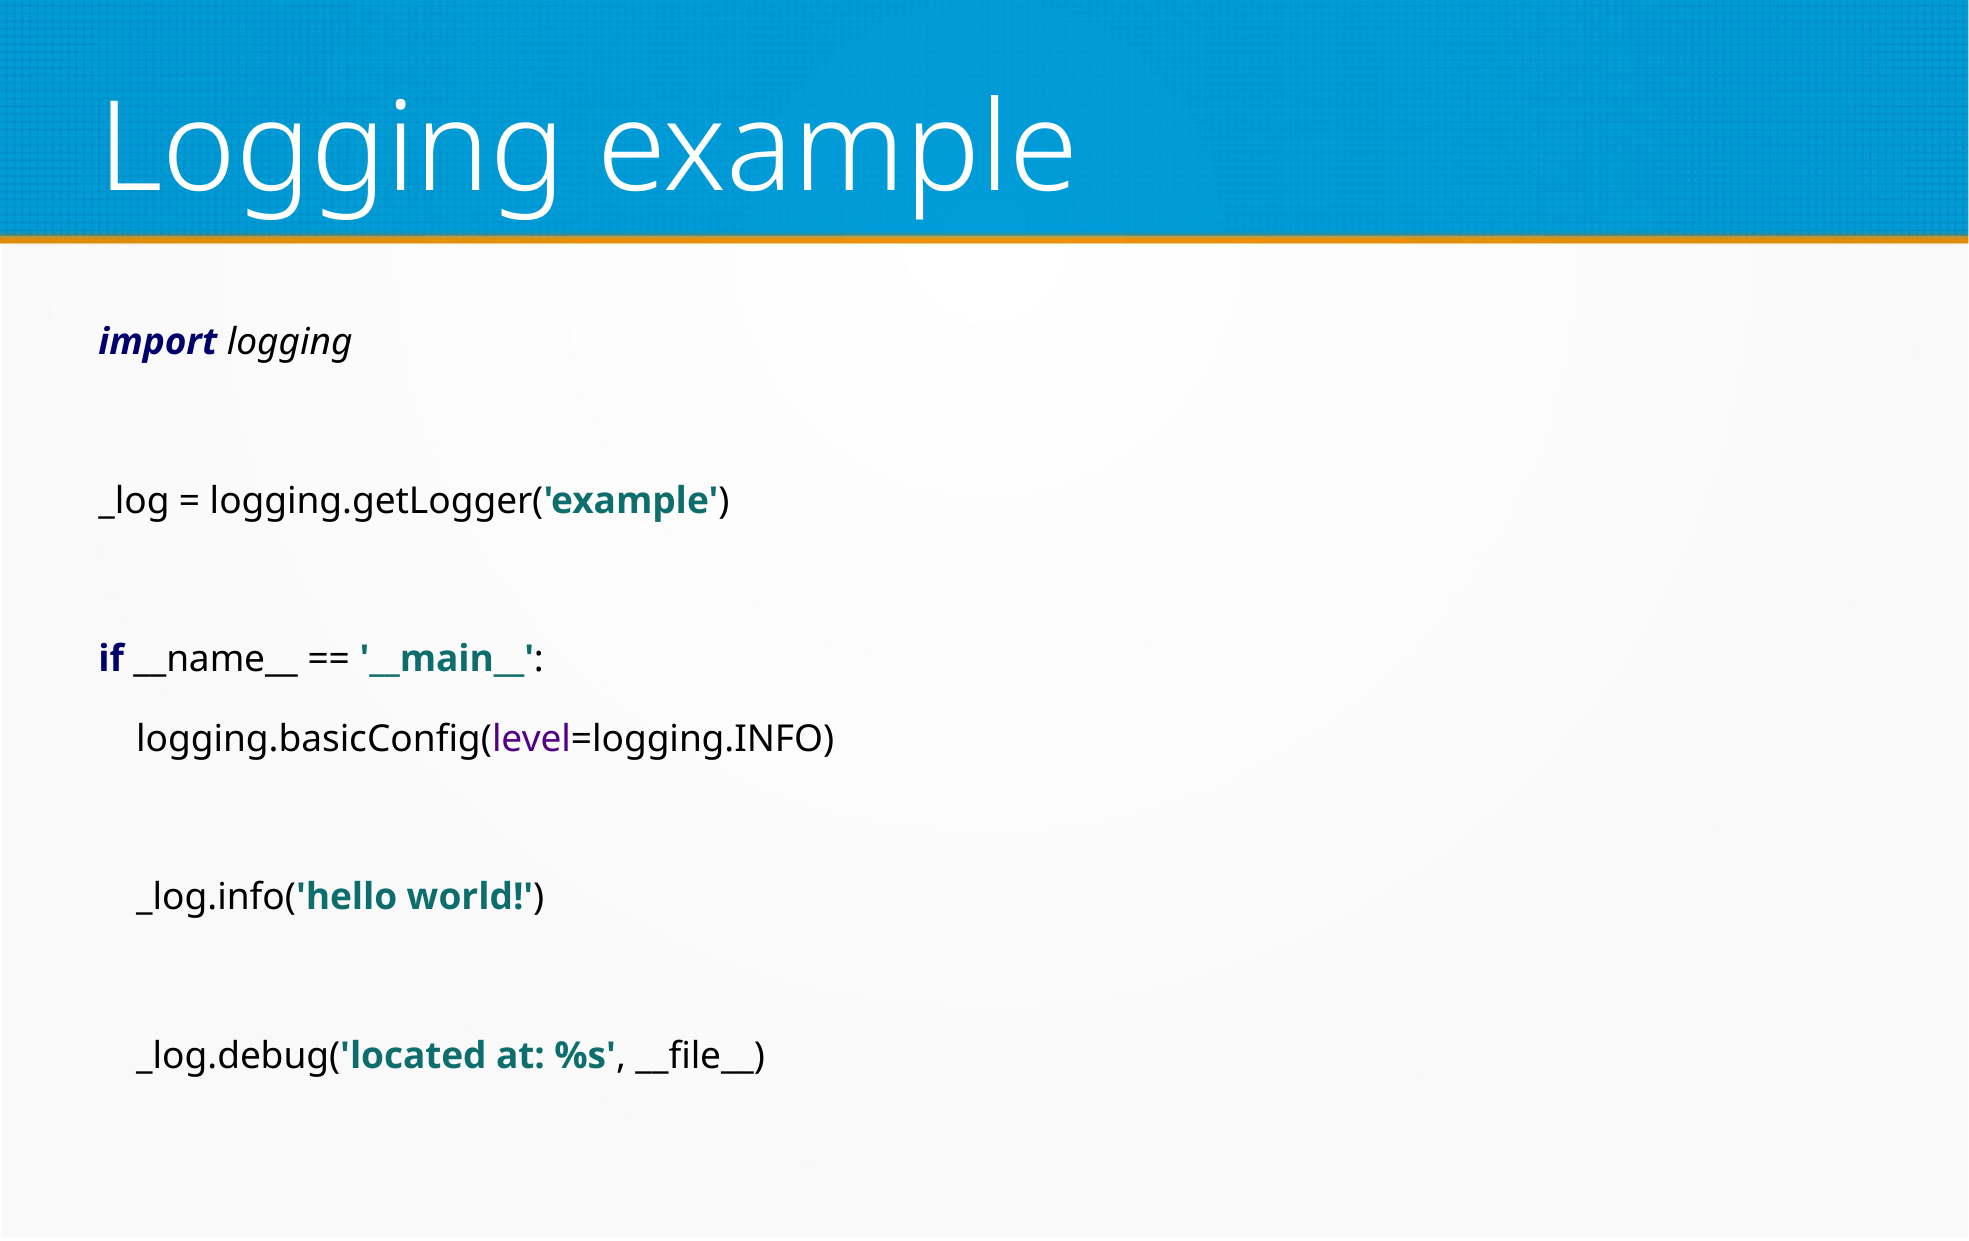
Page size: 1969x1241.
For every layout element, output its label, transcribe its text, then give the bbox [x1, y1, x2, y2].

title Logging example [98, 19, 1870, 227]
picture [0, 233, 1969, 1241]
list import logging _log = logging.getLogger('example') if __name__ == '__main__': logging.basicConfig(level=logging.INFO) _log.info('hello world!') _log.debug('located at: %s', __file__) [98, 315, 1861, 1081]
